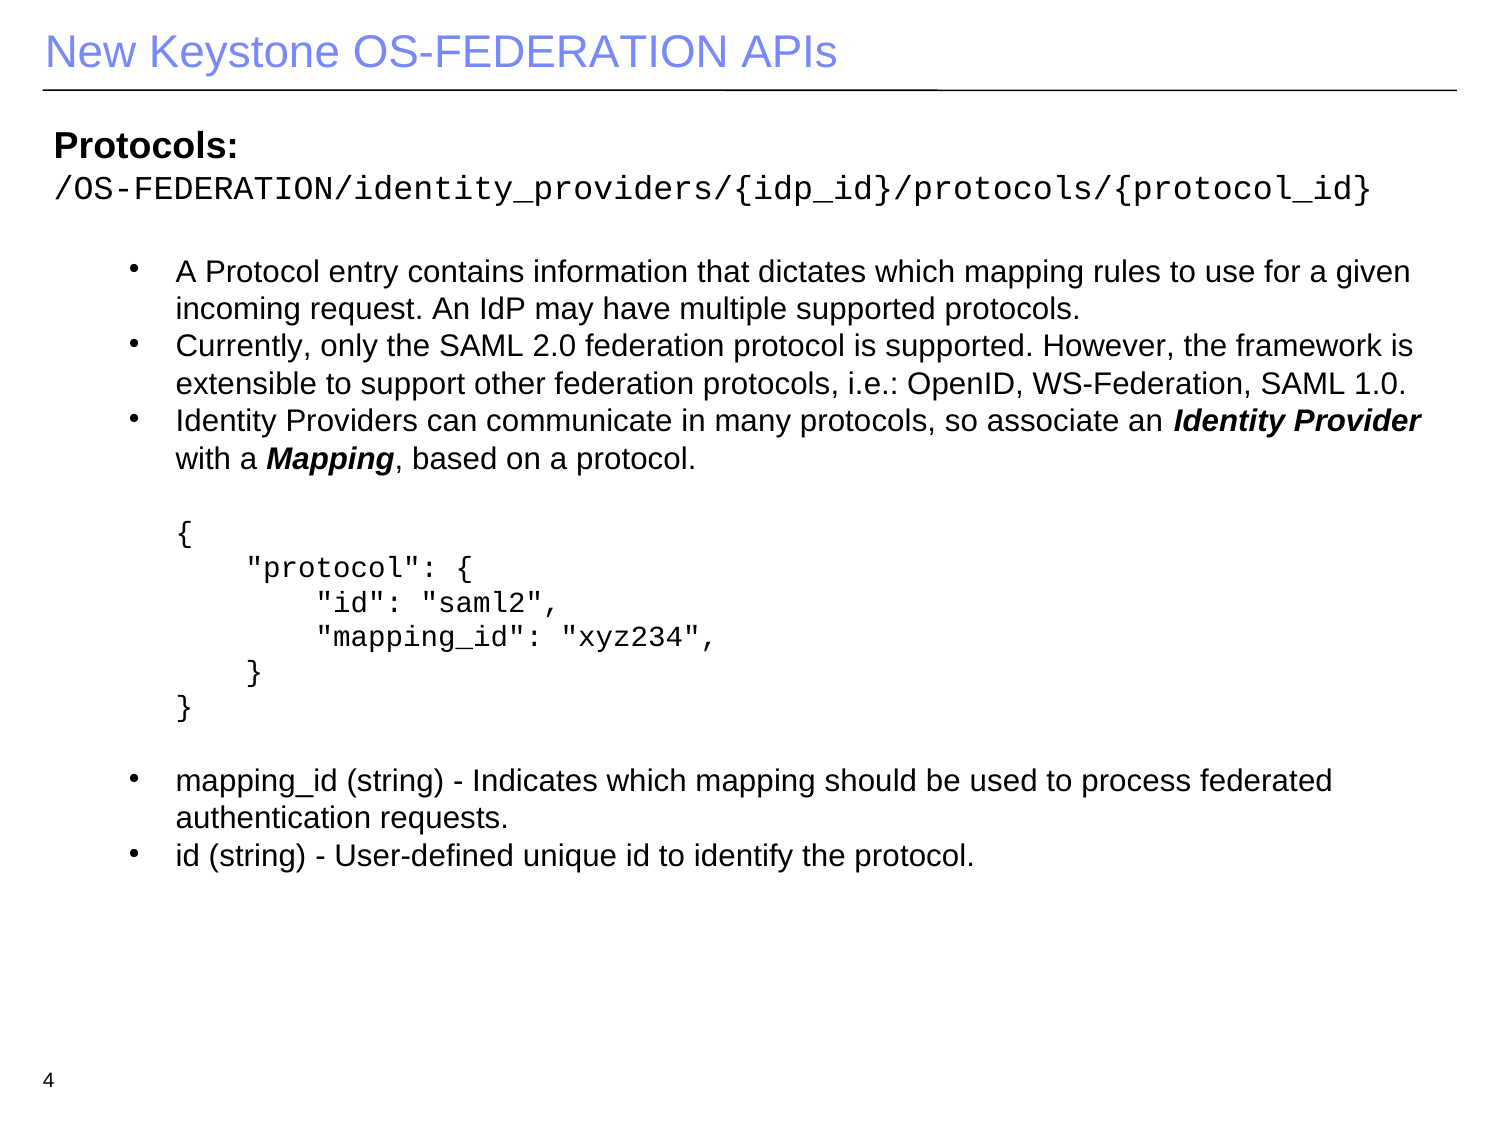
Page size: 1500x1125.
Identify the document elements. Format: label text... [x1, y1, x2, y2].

text_box New Keystone OS-FEDERATION APIs [29, 20, 1456, 86]
text_box Protocols: /OS-FEDERATION/identity_providers/{idp_id}/protocols/{protocol_id} A Protocol entry contains information that dictates which mapping rules to use for a given incoming request. An IdP may have multiple supported protocols. Currently, only the SAML 2.0 federation protocol is supported. However, the framework is extensible to support other federation protocols, i.e.: OpenID, WS-Federation, SAML 1.0. Identity Providers can communicate in many protocols, so associate an Identity Provider with a Mapping, based on a protocol. { "protocol": { "id": "saml2", "mapping_id": "xyz234", } } mapping_id (string) - Indicates which mapping should be used to process federated authentication requests. id (string) - User-defined unique id to identify the protocol. [39, 113, 1463, 918]
